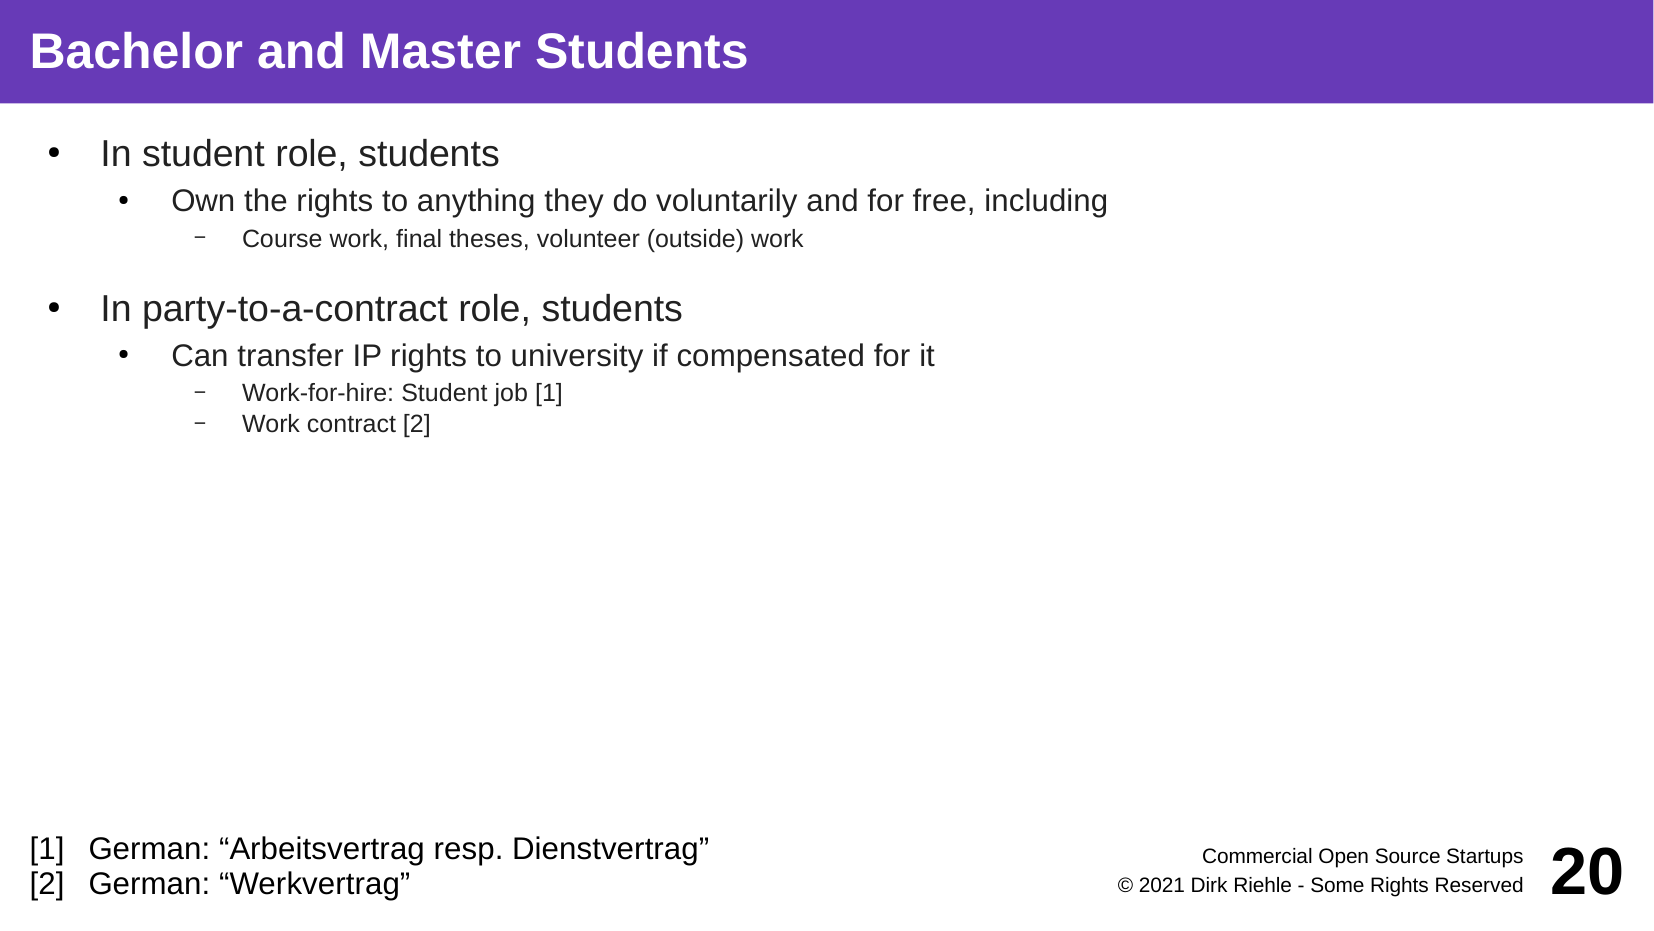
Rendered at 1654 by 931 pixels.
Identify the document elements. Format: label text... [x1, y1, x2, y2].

list In student role, students Own the rights to anything they do voluntarily and for free, including Course work, final theses, volunteer (outside) work In party-to-a-contract role, students Can transfer IP rights to university if compensated for it Work-for-hire: Student job [1] Work contract [2] [29, 132, 1625, 813]
title Bachelor and Master Students [0, 0, 1654, 104]
text_box [1] German: “Arbeitsvertrag resp. Dienstvertrag” [2] German: “Werkvertrag” [0, 812, 1182, 931]
